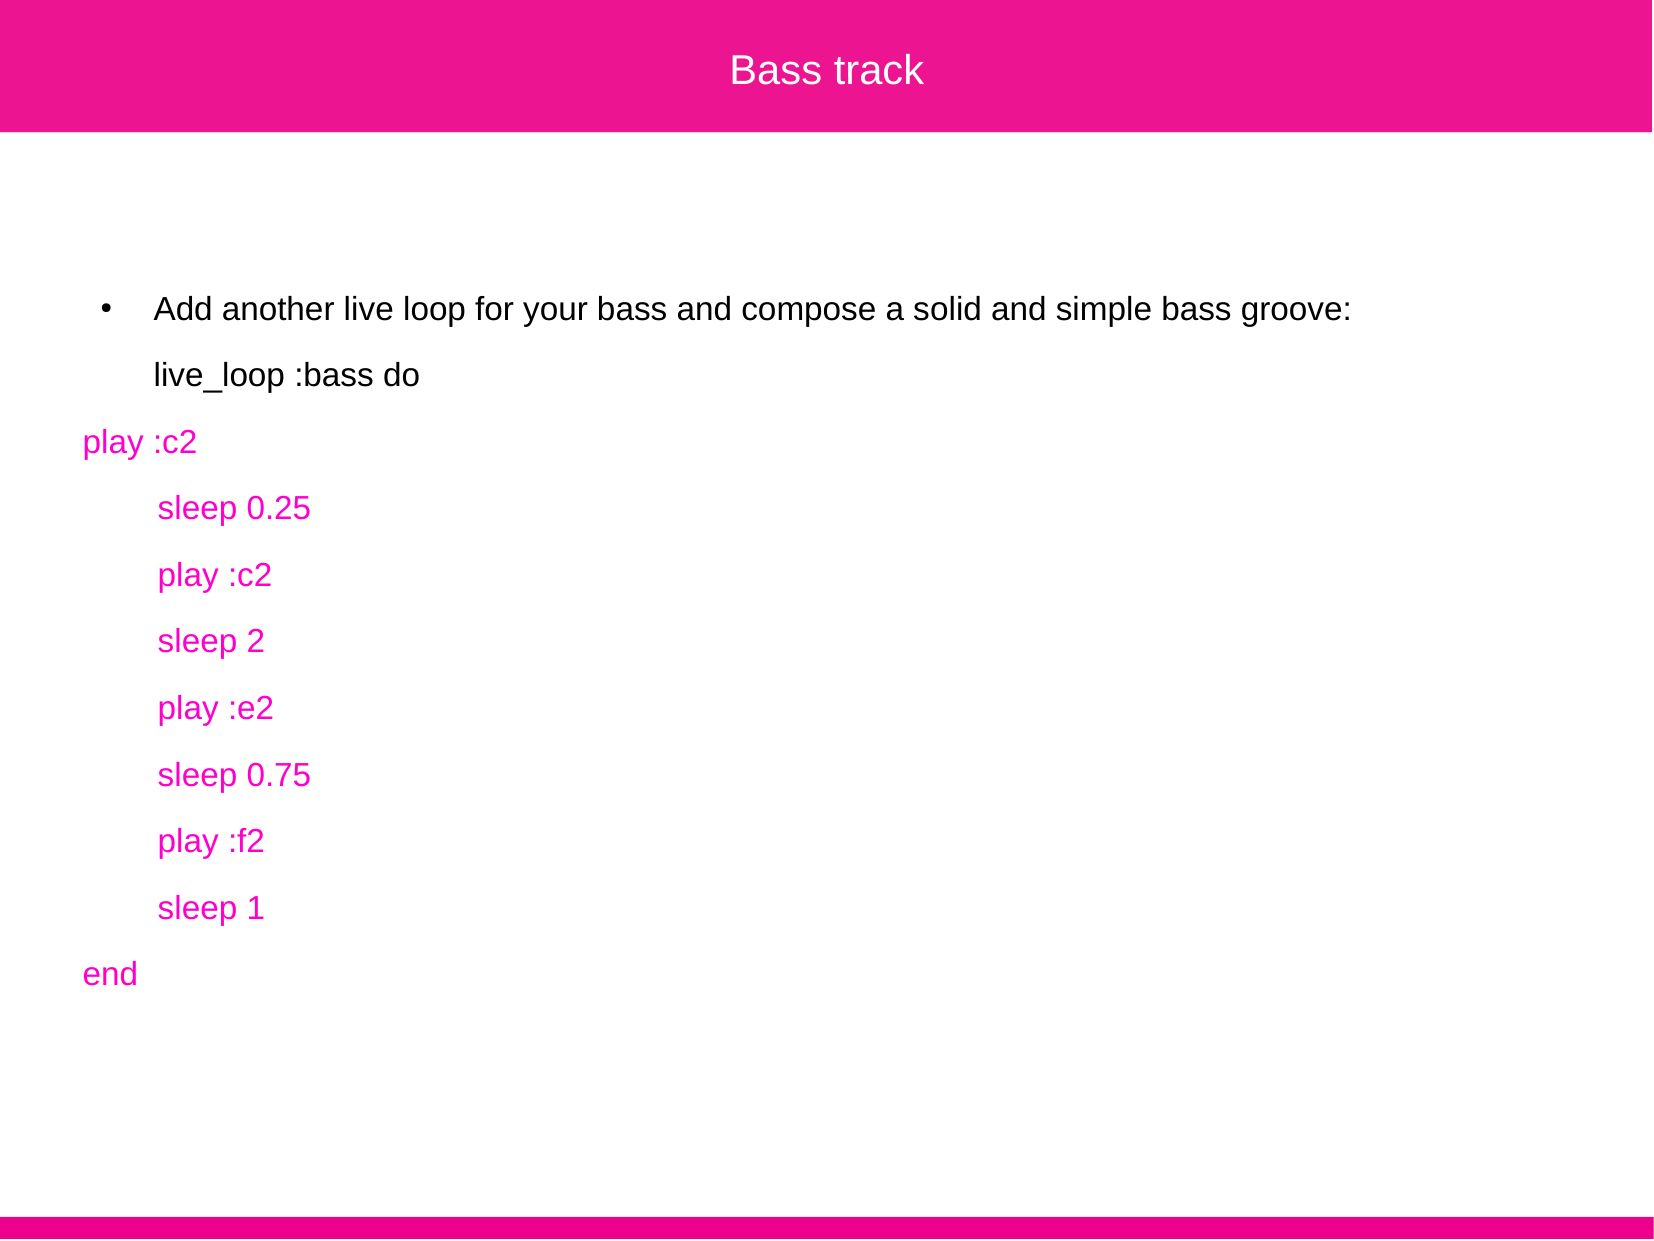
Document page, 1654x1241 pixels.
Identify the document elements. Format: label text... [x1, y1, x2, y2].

title Bass track [82, 46, 1572, 94]
list Add another live loop for your bass and compose a solid and simple bass groove: live_loop :bass do play :c2 sleep 0.25 play :c2 sleep 2 play :e2 sleep 0.75 play :f2 sleep 1 end [82, 290, 1571, 1010]
picture [0, 0, 1654, 1241]
